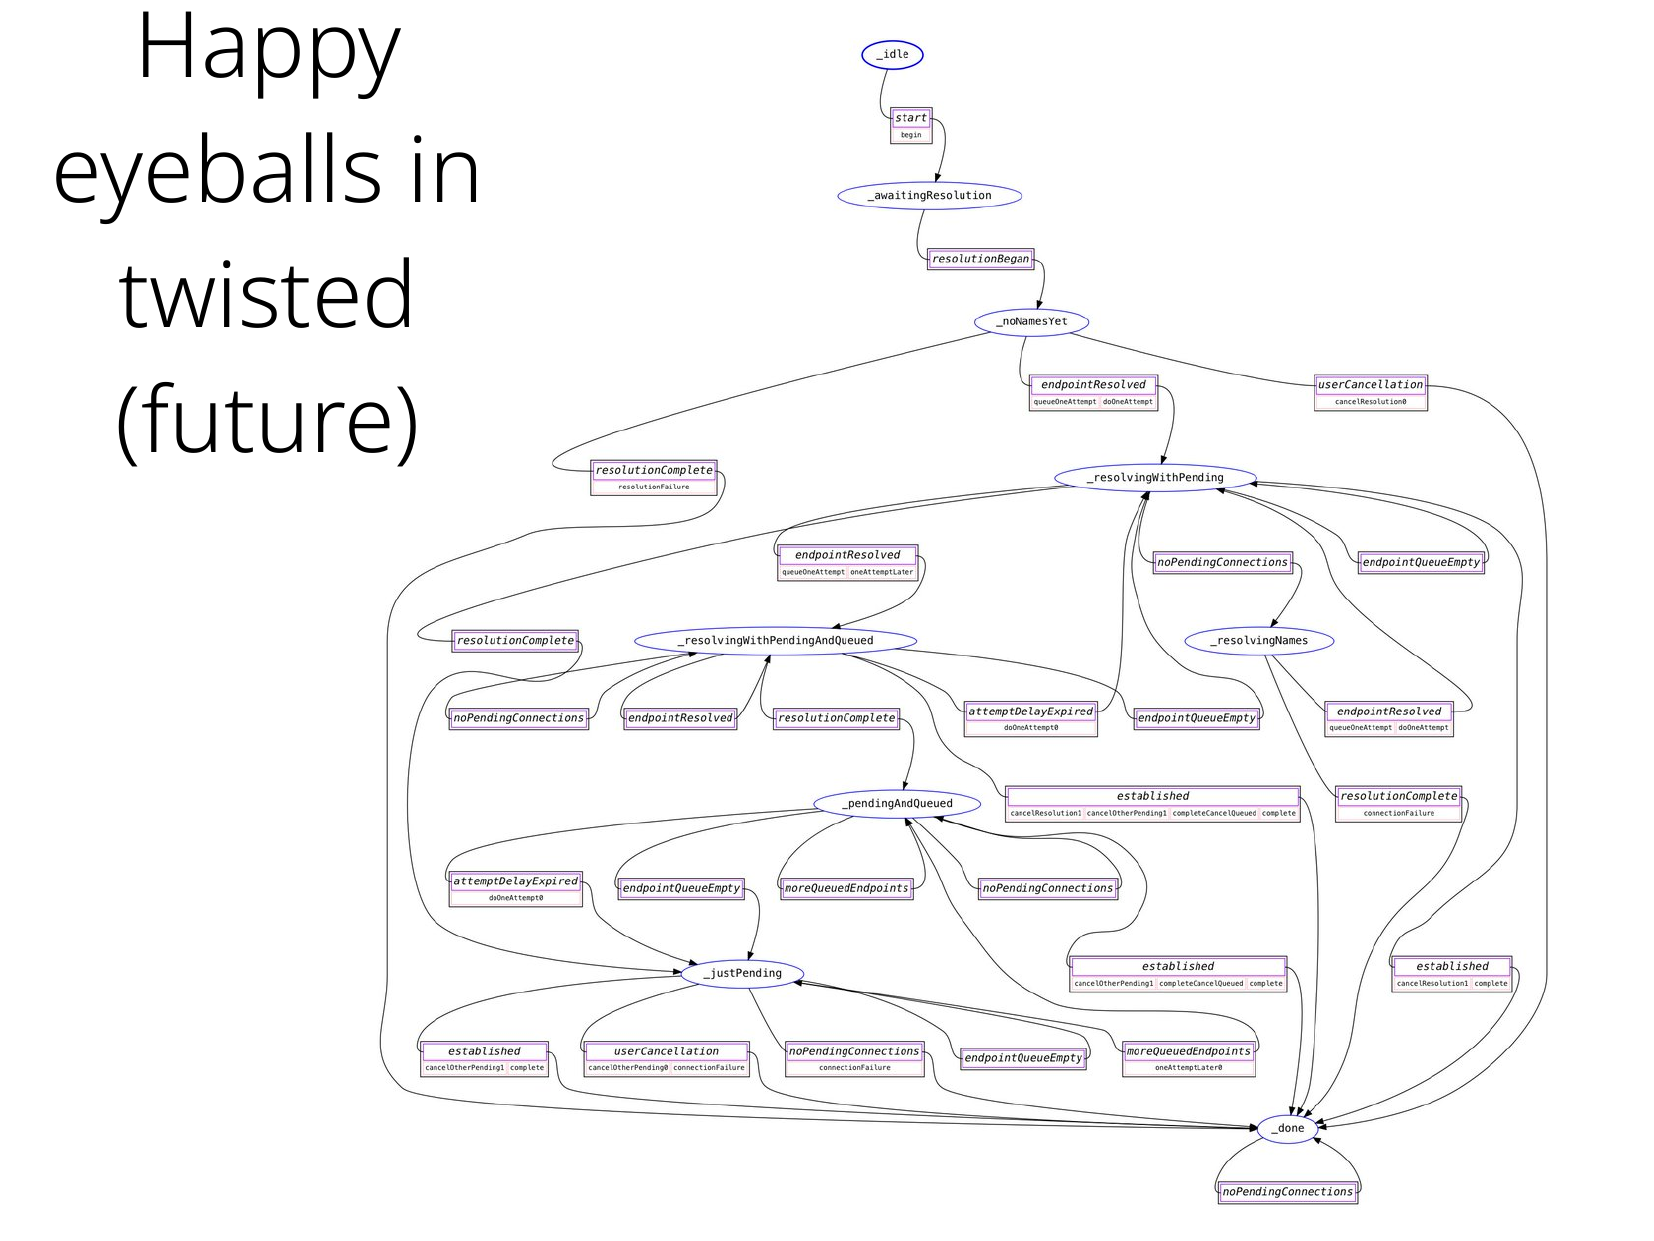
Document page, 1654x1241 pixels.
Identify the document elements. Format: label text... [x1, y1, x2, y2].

picture [377, 38, 1549, 1217]
title Happy eyeballs in twisted (future) [0, 0, 566, 516]
